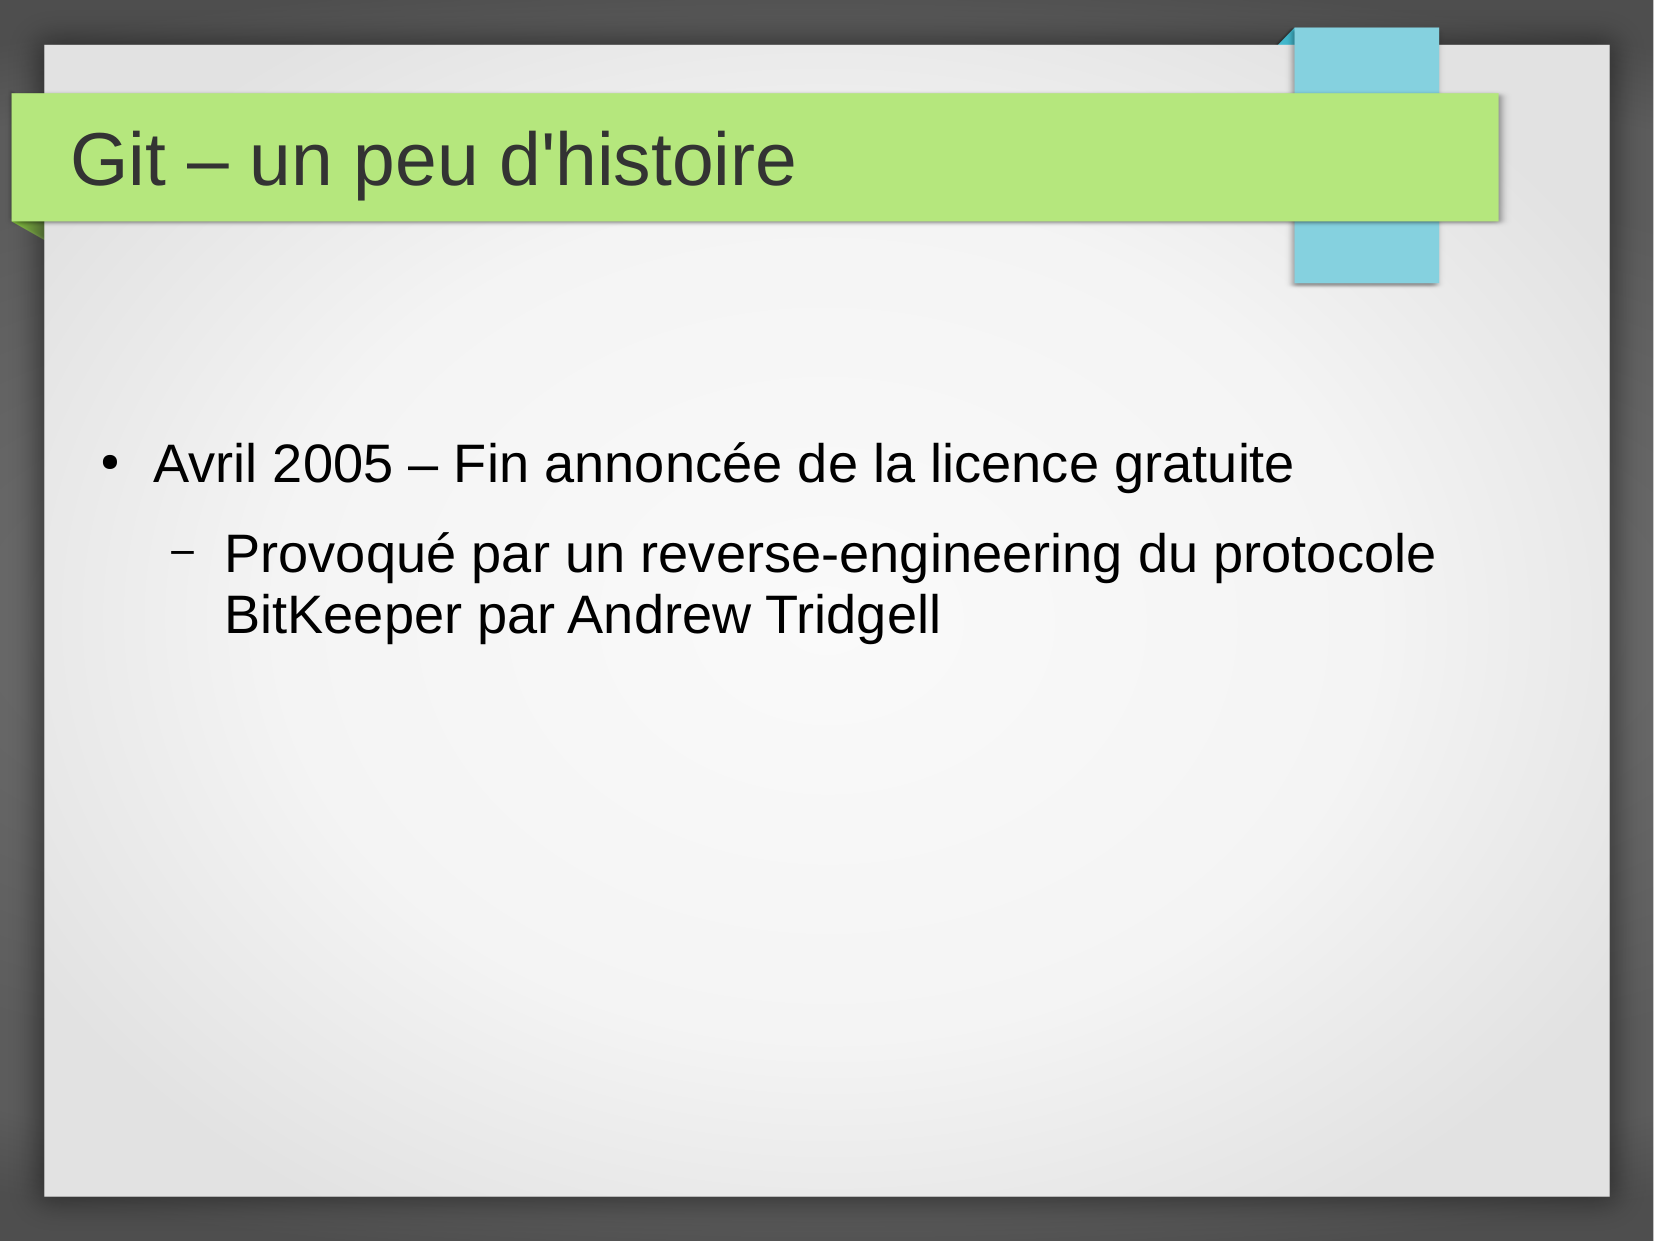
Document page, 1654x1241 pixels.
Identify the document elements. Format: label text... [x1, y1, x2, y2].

list Avril 2005 – Fin annoncée de la licence gratuite Provoqué par un reverse-engineering du protocole BitKeeper par Andrew Tridgell [82, 343, 1538, 1063]
picture [0, 0, 1654, 1241]
title Git – un peu d'histoire [70, 106, 1229, 213]
